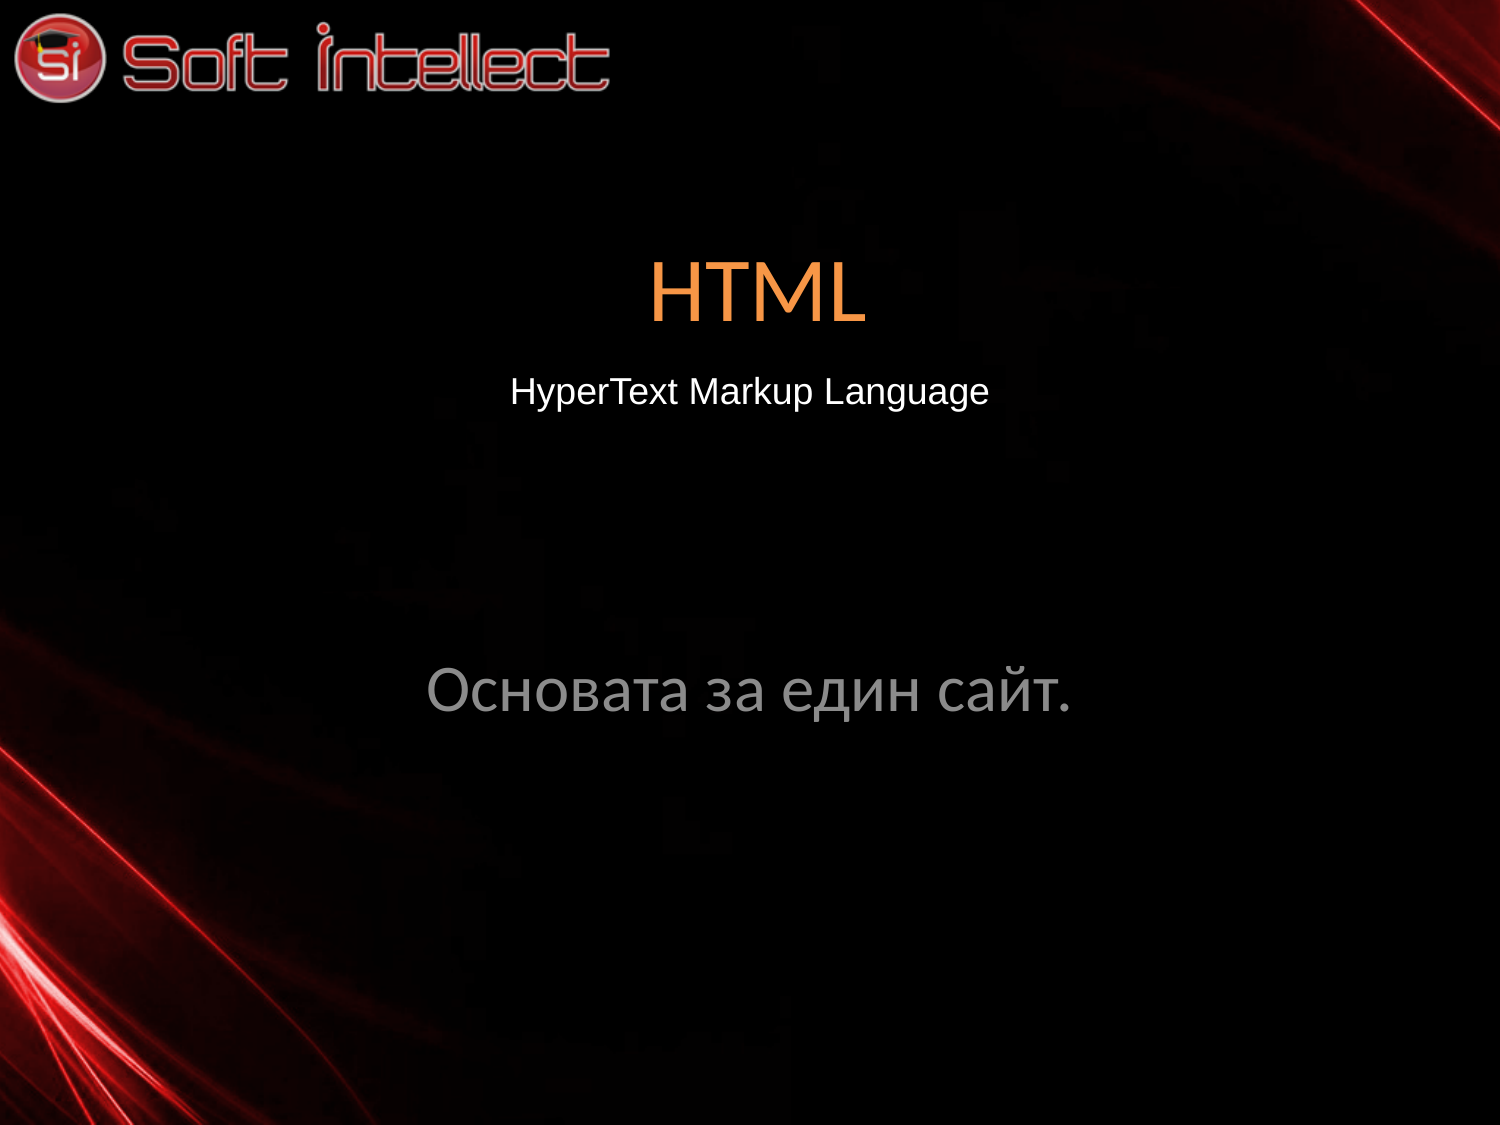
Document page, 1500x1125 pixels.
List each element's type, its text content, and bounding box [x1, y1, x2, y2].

text_box Основата за един сайт. [225, 637, 1275, 925]
text_box HTML [120, 164, 1396, 405]
picture [0, 0, 1500, 1125]
text_box HyperText Markup Language [495, 363, 1005, 421]
